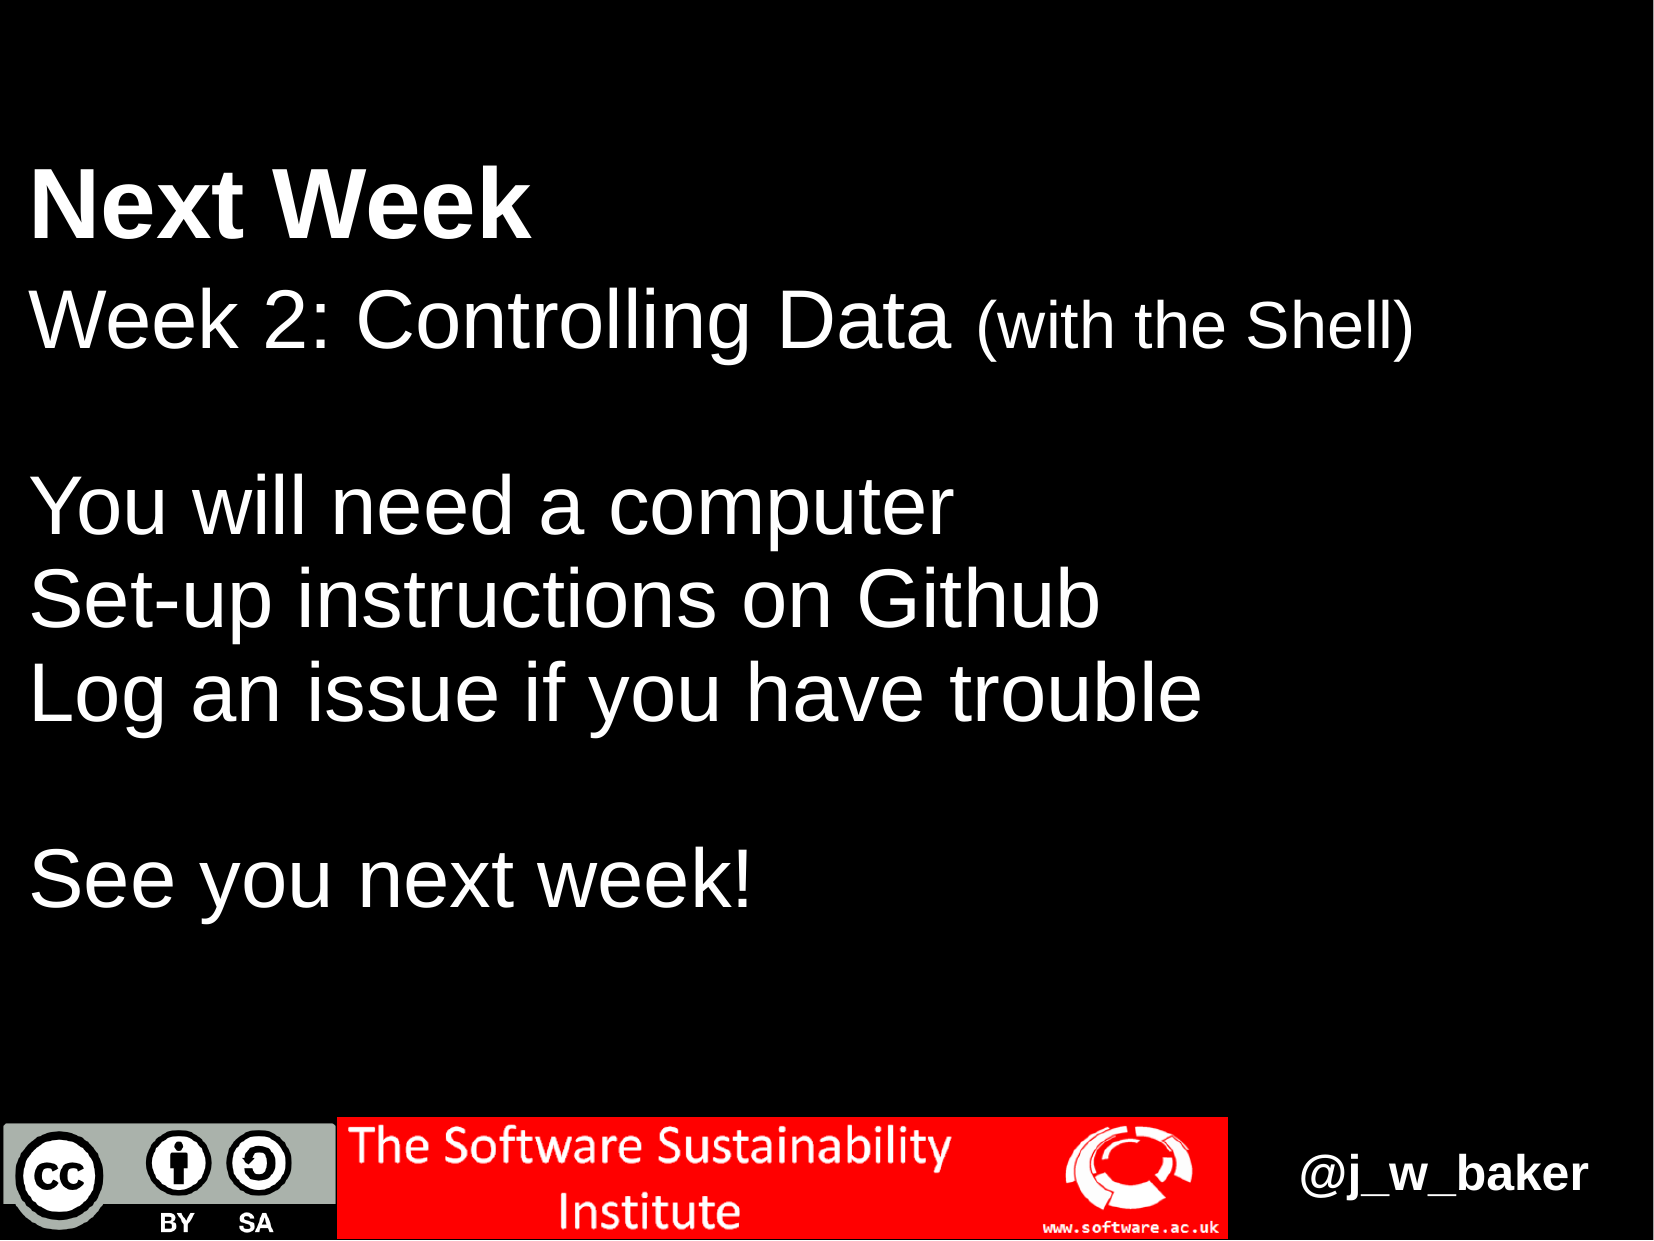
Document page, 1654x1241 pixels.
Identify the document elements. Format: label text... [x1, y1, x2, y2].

text_box Next Week Week 2: Controlling Data (with the Shell) You will need a computer Set-up instructions on Github Log an issue if you have trouble See you next week! [28, 146, 1623, 926]
picture [0, 1117, 1228, 1239]
text_box @j_w_baker [1266, 1085, 1622, 1241]
